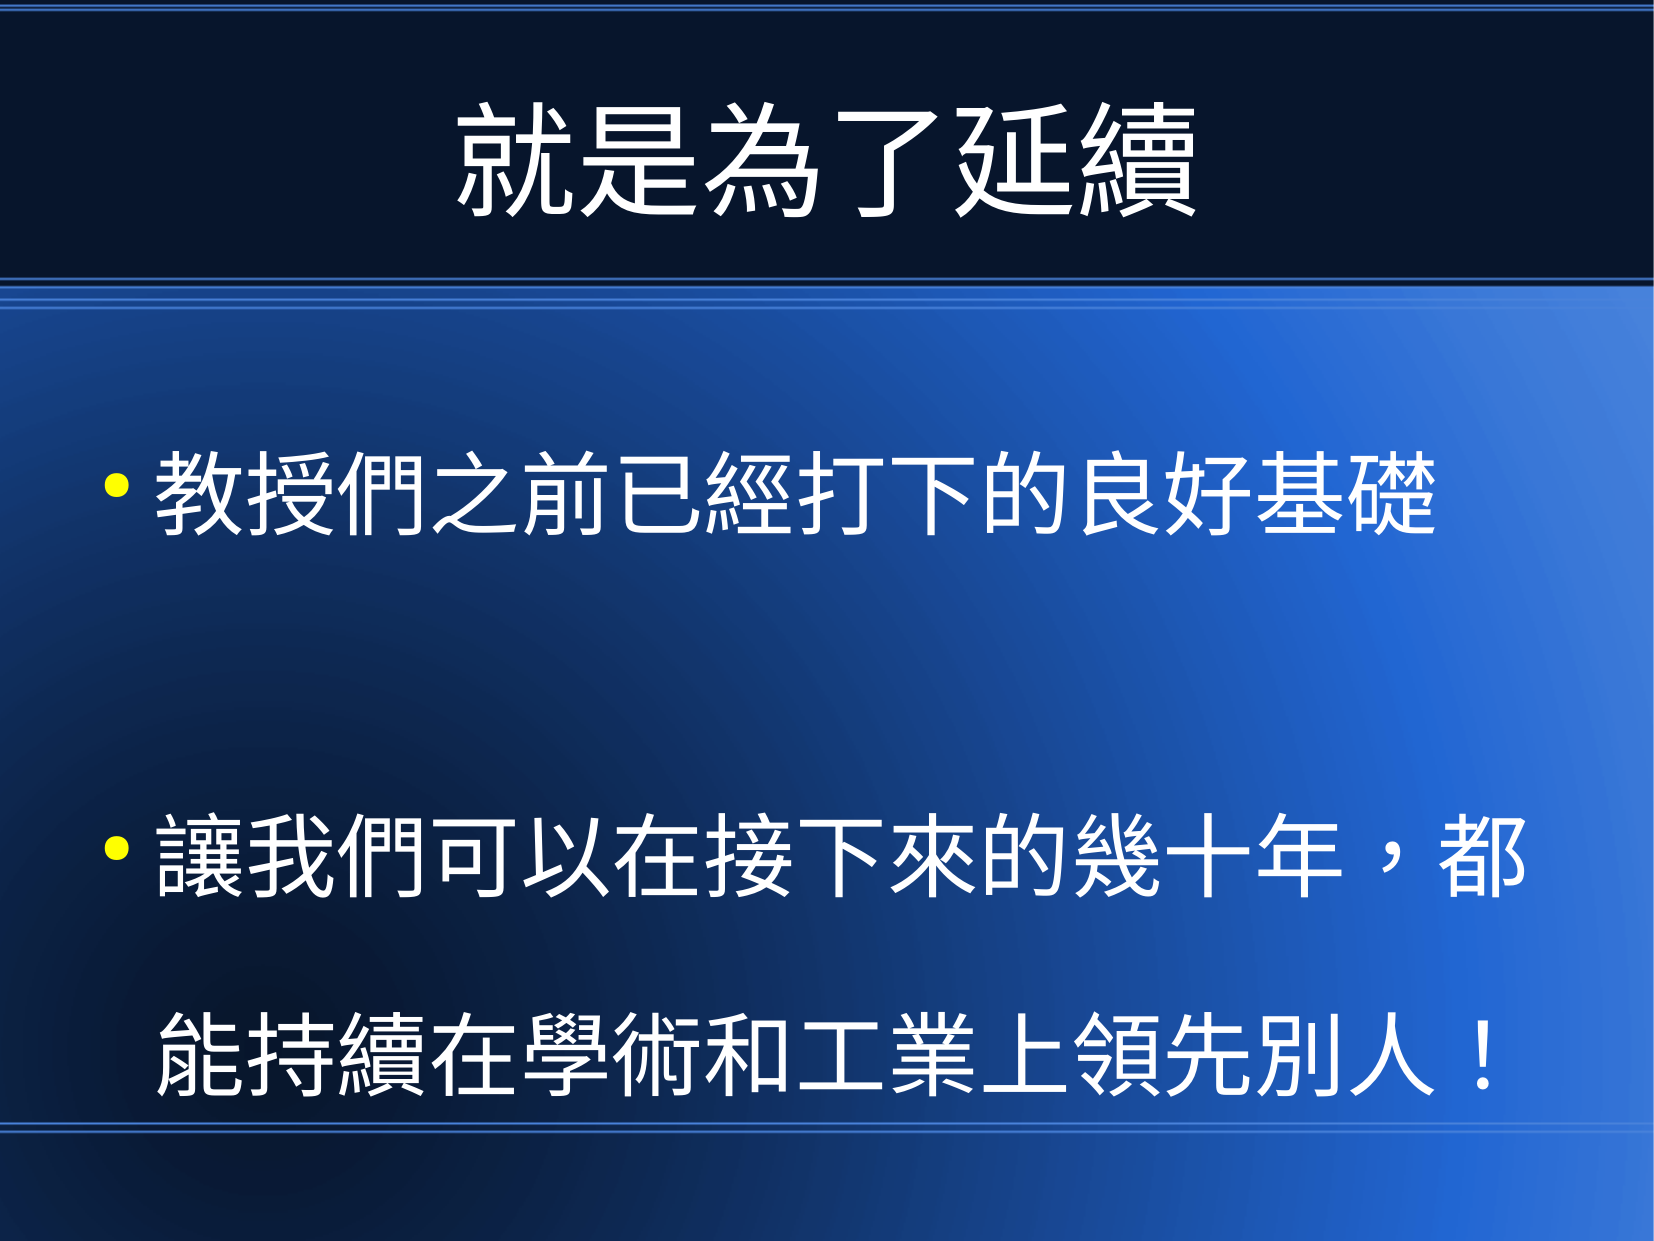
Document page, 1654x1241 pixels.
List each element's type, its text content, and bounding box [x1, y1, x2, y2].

picture [0, 0, 1654, 1241]
list 教授們之前已經打下的良好基礎 讓我們可以在接下來的幾十年，都能持續在學術和工業上領先別人！ [82, 355, 1571, 1241]
title 就是為了延續 [82, 49, 1571, 257]
